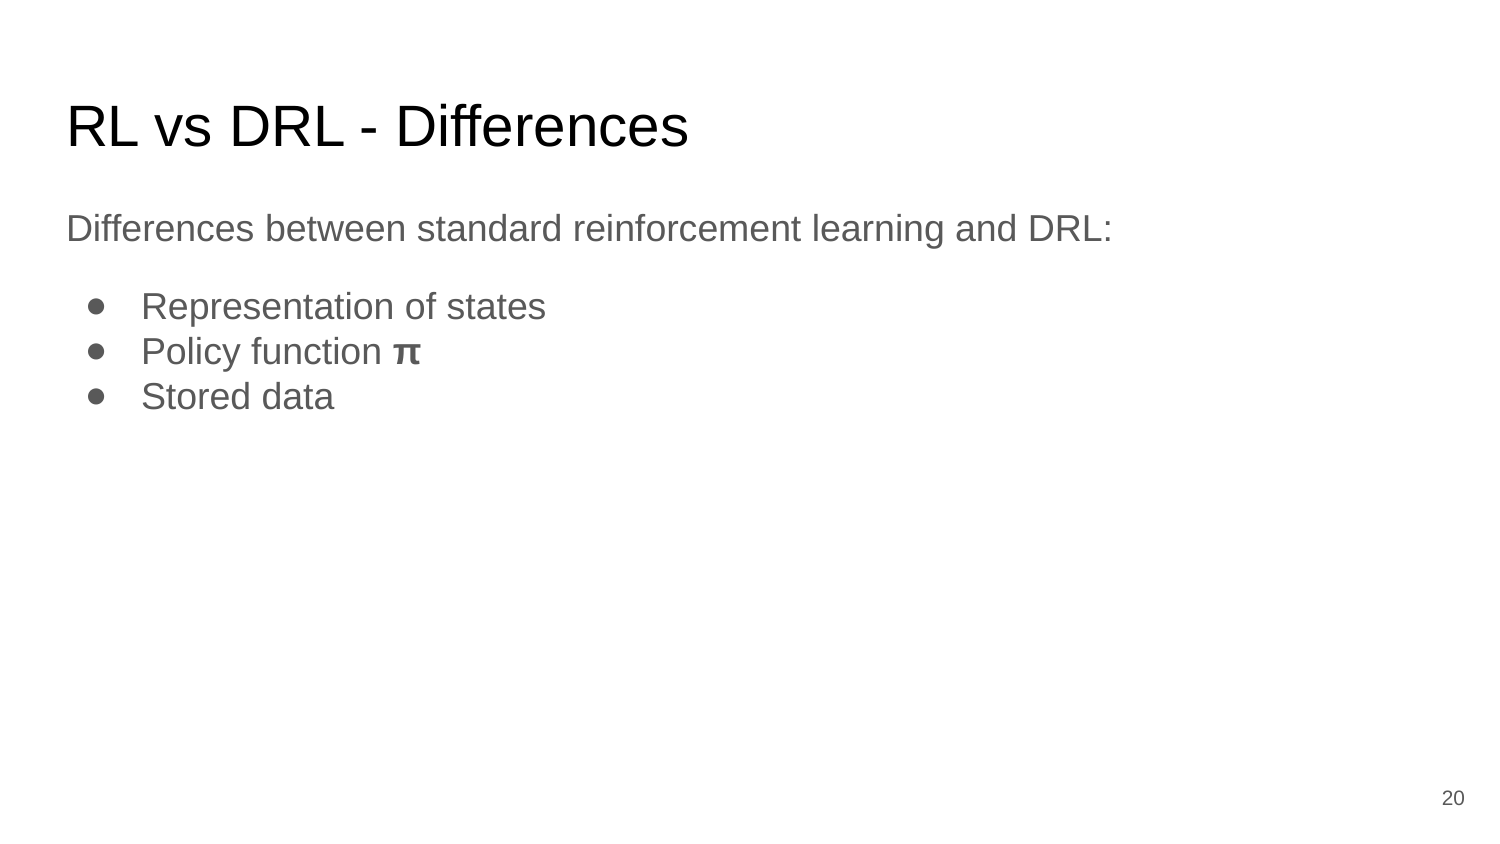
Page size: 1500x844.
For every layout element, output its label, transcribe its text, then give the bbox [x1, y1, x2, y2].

title RL vs DRL - Differences [51, 72, 1449, 167]
list Differences between standard reinforcement learning and DRL: Representation of states Policy function π Stored data [51, 189, 1449, 750]
slide_number <number> [1389, 764, 1480, 830]
